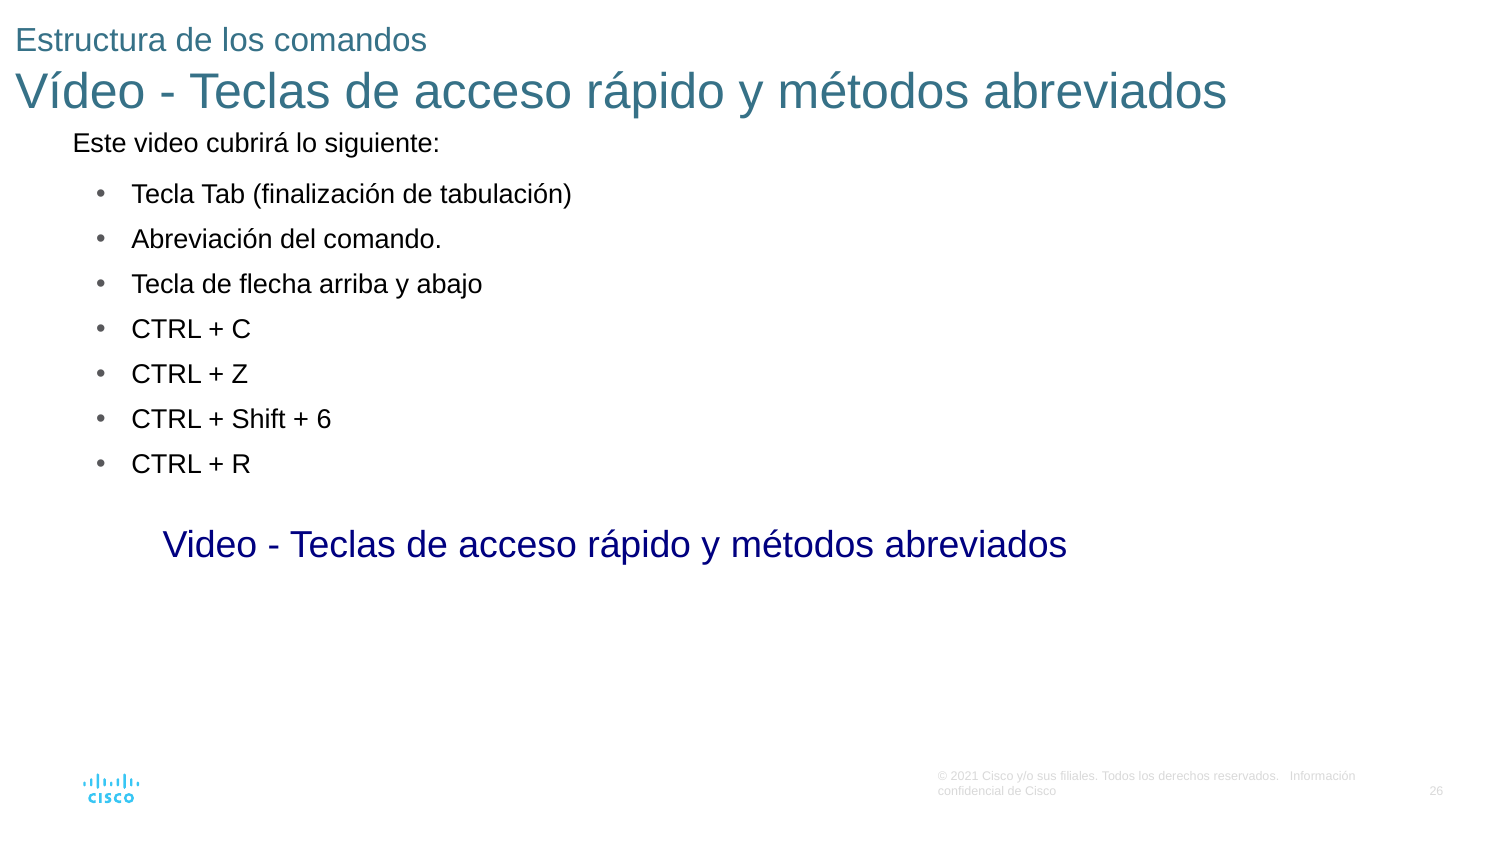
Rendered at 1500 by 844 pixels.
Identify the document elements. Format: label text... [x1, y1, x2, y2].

title Estructura de los comandos Vídeo - Teclas de acceso rápido y métodos abreviados [0, 19, 1500, 117]
list Este video cubrirá lo siguiente: Tecla Tab (finalización de tabulación) Abreviación del comando. Tecla de flecha arriba y abajo CTRL + C CTRL + Z CTRL + Shift + 6 CTRL + R [57, 118, 1477, 562]
text_box Video - Teclas de acceso rápido y métodos abreviados [147, 515, 1297, 591]
